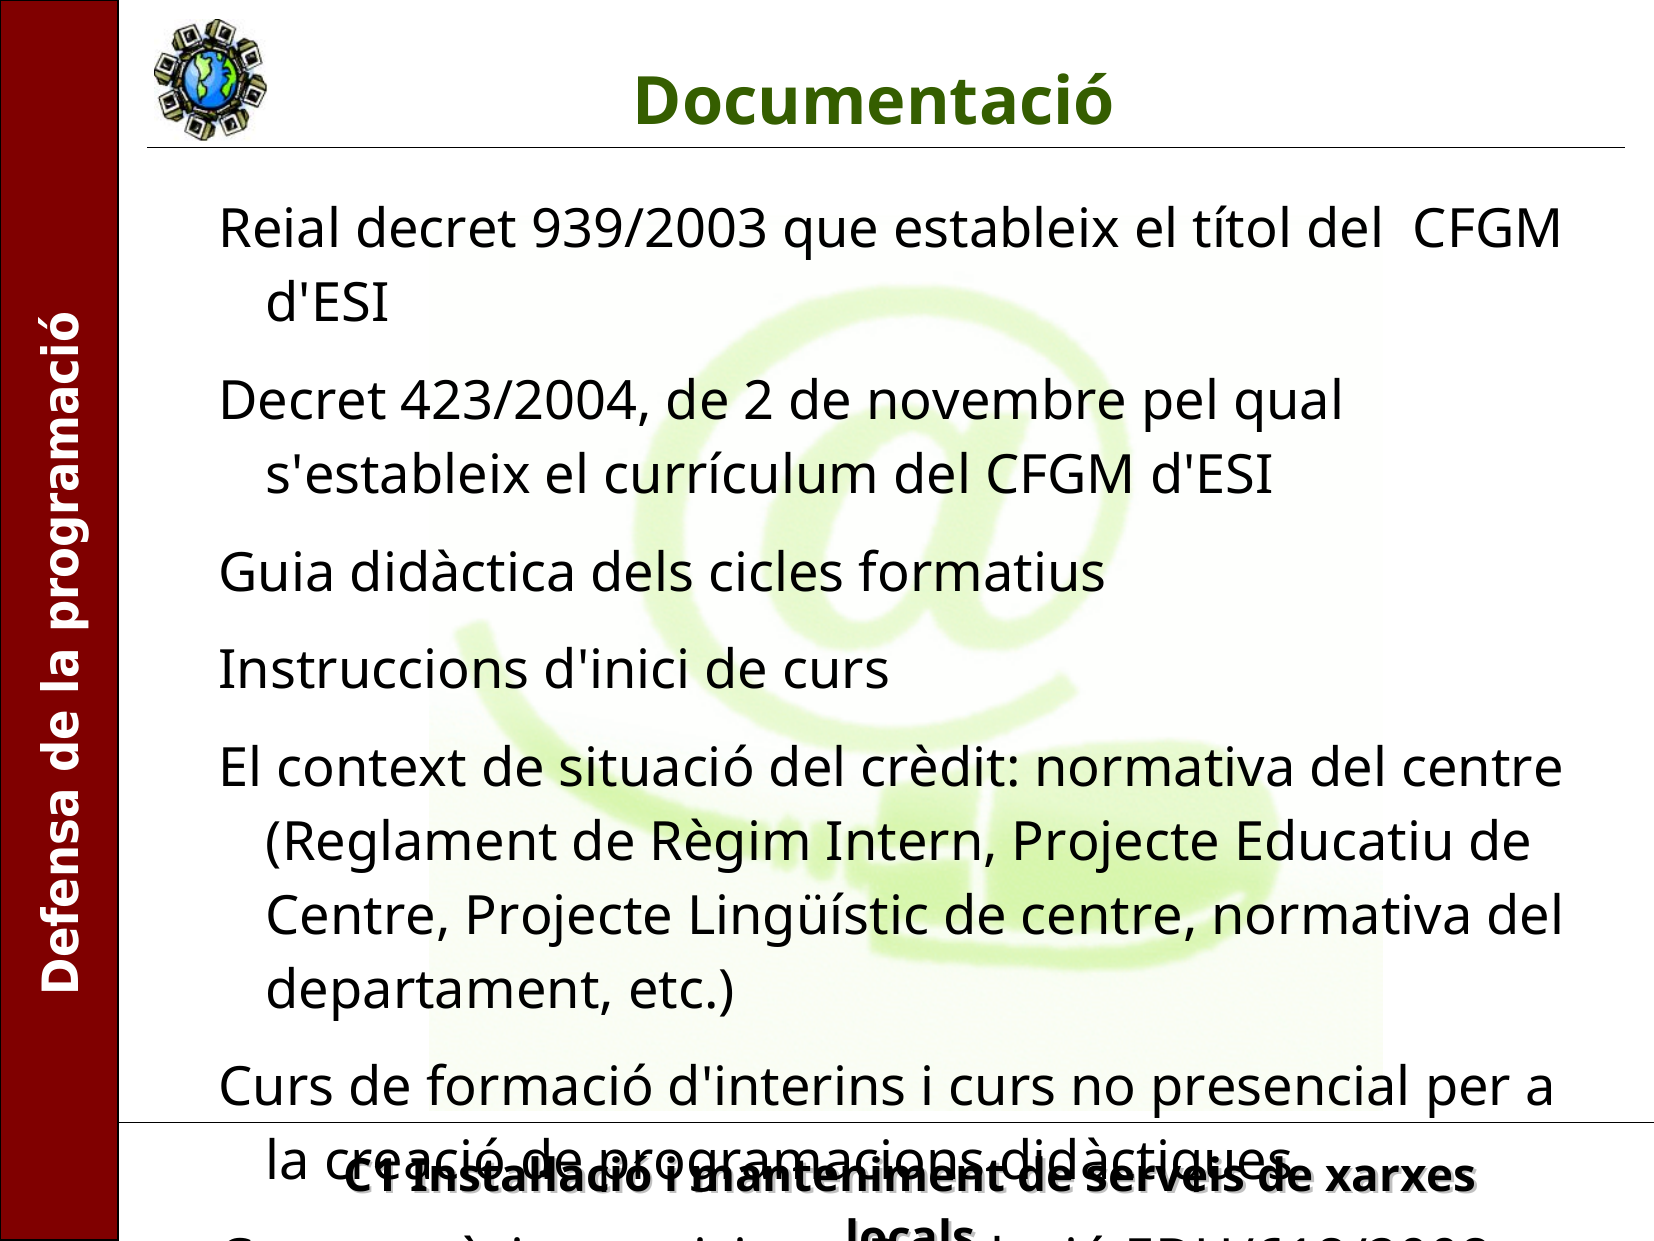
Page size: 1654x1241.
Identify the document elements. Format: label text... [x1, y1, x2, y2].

picture [154, 19, 268, 49]
title Documentació [129, 49, 1619, 148]
list Reial decret 939/2003 que estableix el títol del CFGM d'ESI Decret 423/2004, de 2 de novembre pel qual s'estableix el currículum del CFGM d'ESI Guia didàctica dels cicles formatius Instruccions d'inici de curs El context de situació del crèdit: normativa del centre (Reglament de Règim Intern, Projecte Educatiu de Centre, Projecte Lingüístic de centre, normativa del departament, etc.) Curs de formació d'interins i curs no presencial per a la creació de programacions didàctiques Convocatòria oposicions: Resolució EDU/618/2008 Criteris de correcció de la comissió de selecció 507 [124, 189, 1613, 1116]
